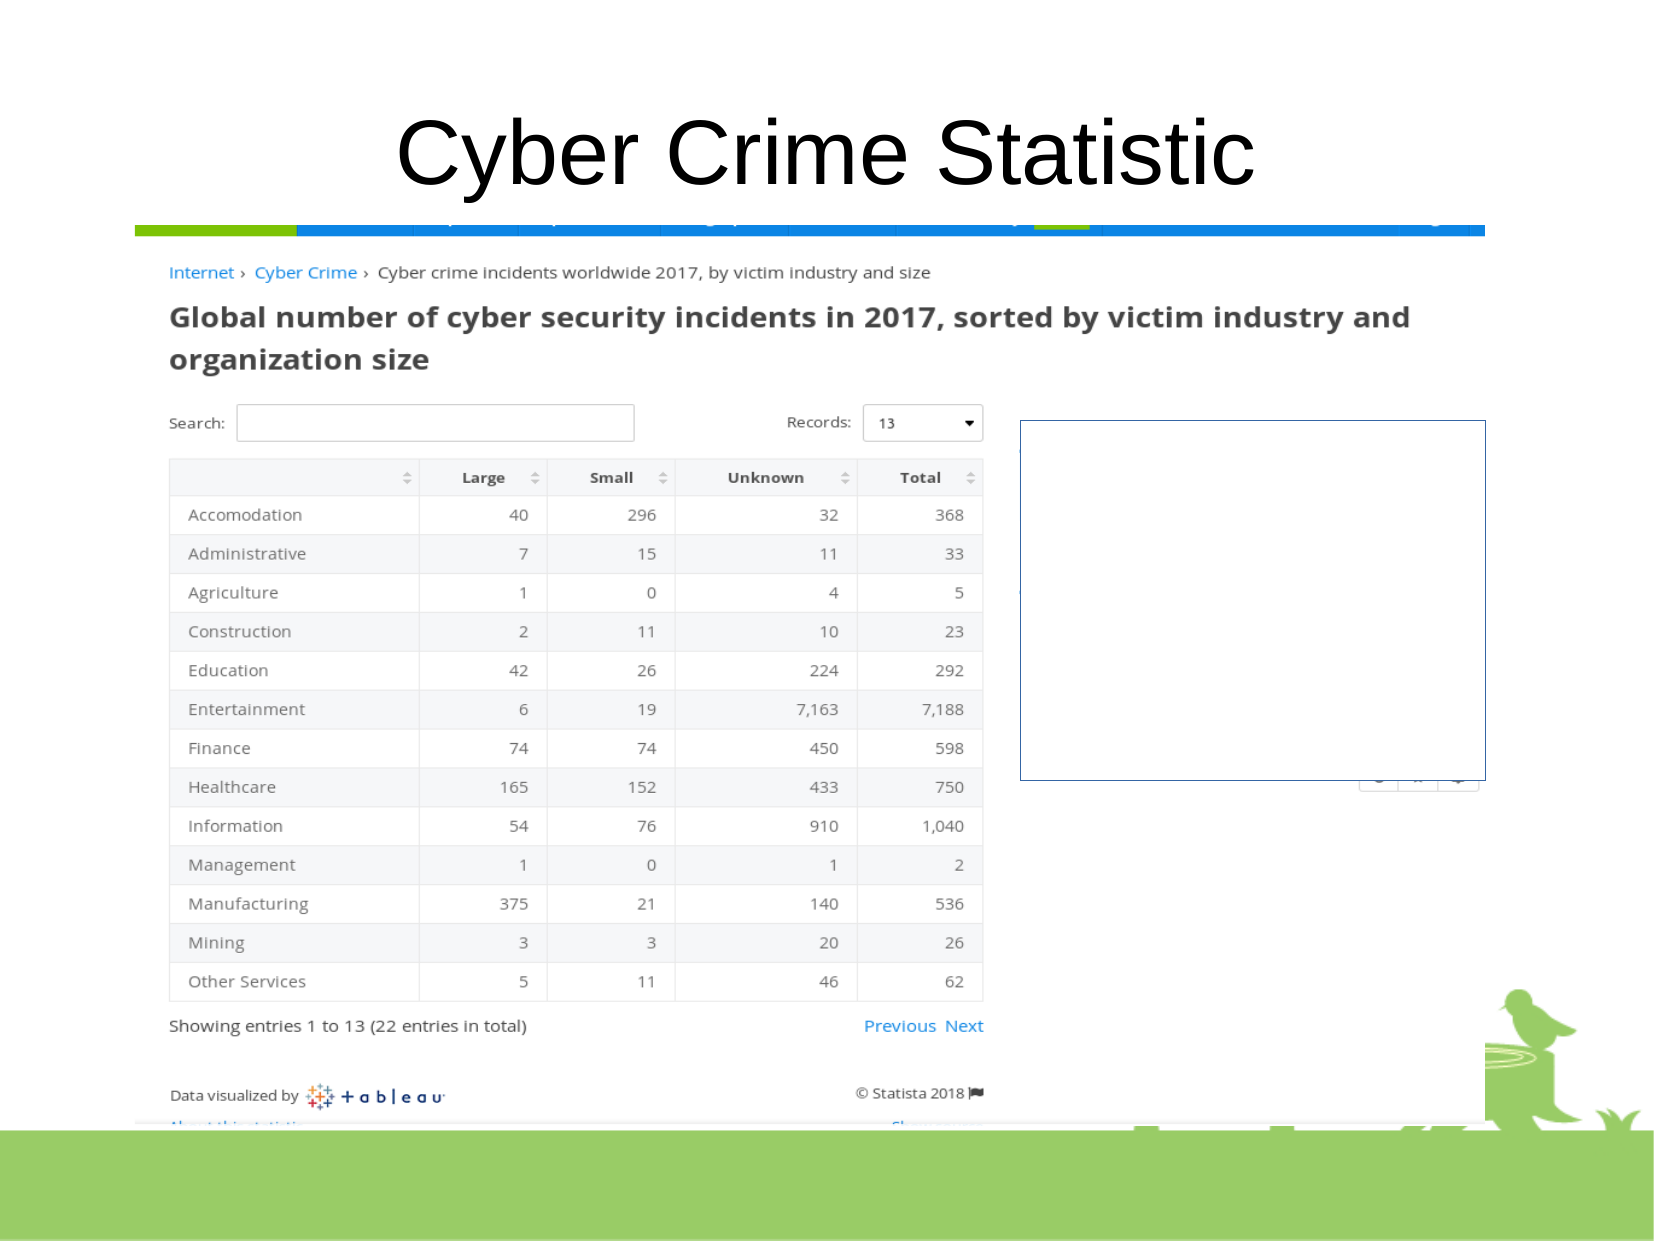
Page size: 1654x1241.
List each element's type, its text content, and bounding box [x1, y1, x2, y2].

picture [0, 0, 1654, 1241]
title Cyber Crime Statistic [82, 49, 1571, 257]
text_box [1020, 420, 1486, 781]
